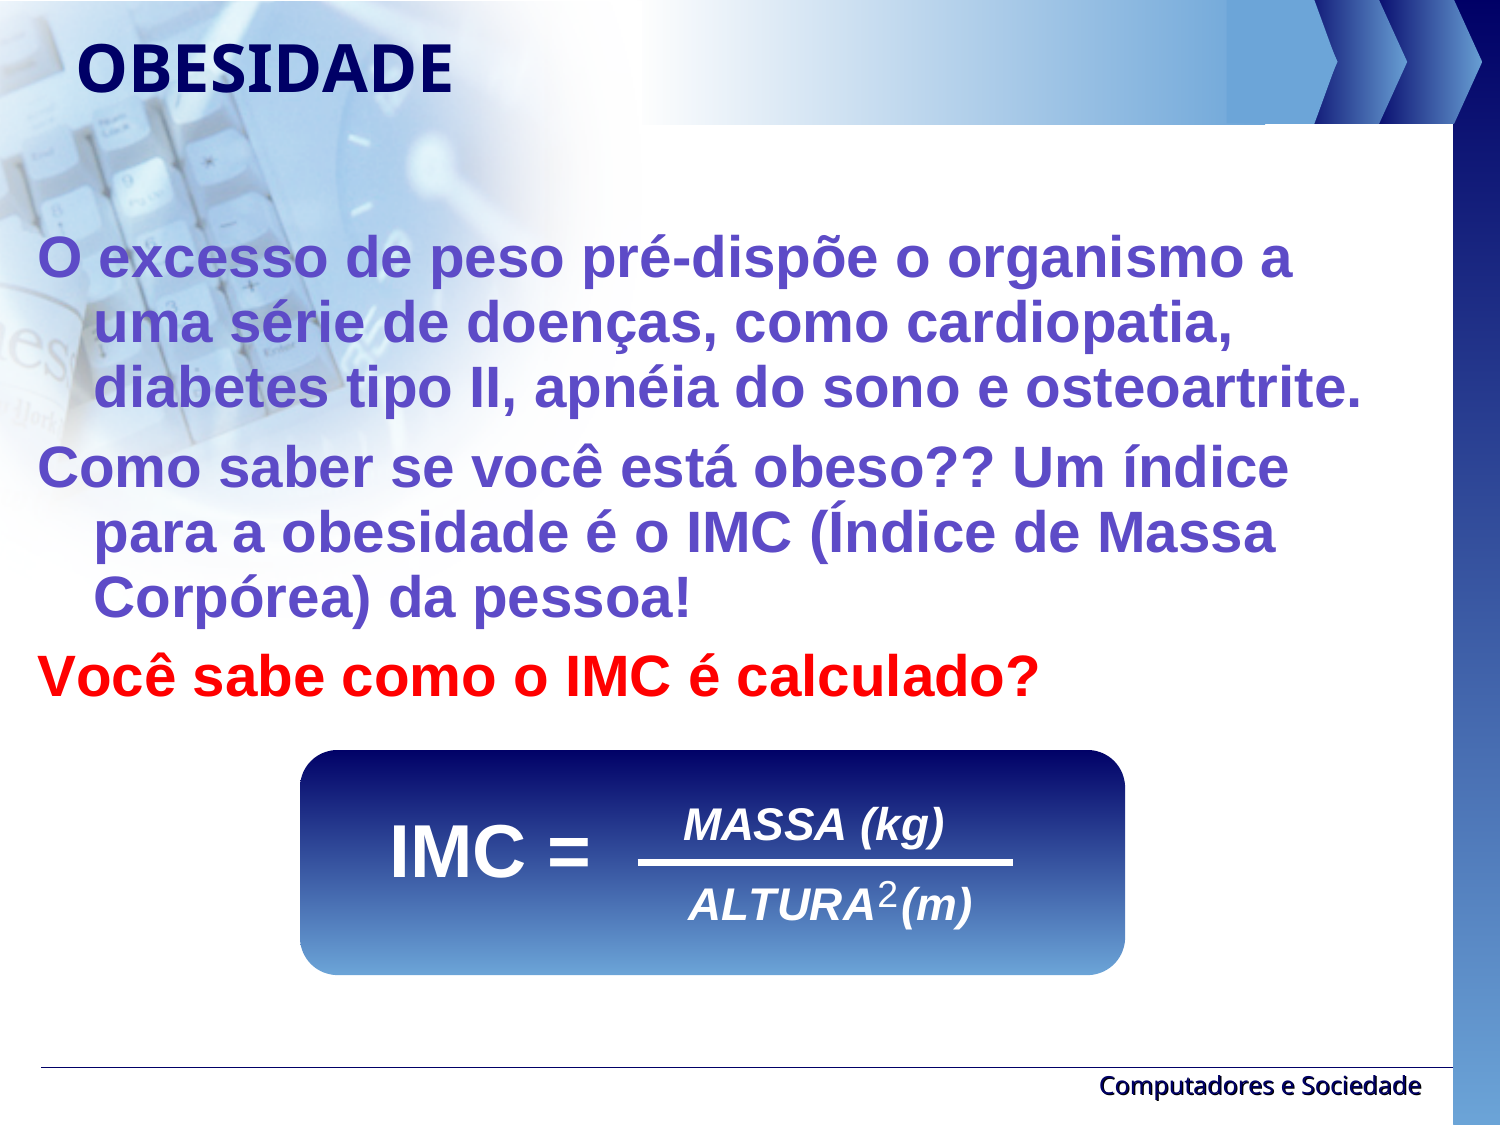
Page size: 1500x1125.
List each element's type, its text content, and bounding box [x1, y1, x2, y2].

text_box IMC = [375, 795, 628, 901]
text_box MASSA (kg) [668, 787, 960, 858]
text_box 2 [862, 866, 913, 938]
title OBESIDADE [74, 0, 1300, 155]
text_box ALTURA (m) [913, 867, 988, 938]
list O excesso de peso pré-dispõe o organismo a uma série de doenças, como cardiopatia, diabetes tipo II, apnéia do sono e osteoartrite. Como saber se você está obeso?? Um índice para a obesidade é o IMC (Índice de Massa Corpórea) da pessoa! Você sabe como o IMC é calculado? [37, 224, 1426, 1051]
text_box ALTURA (m) [673, 867, 862, 938]
